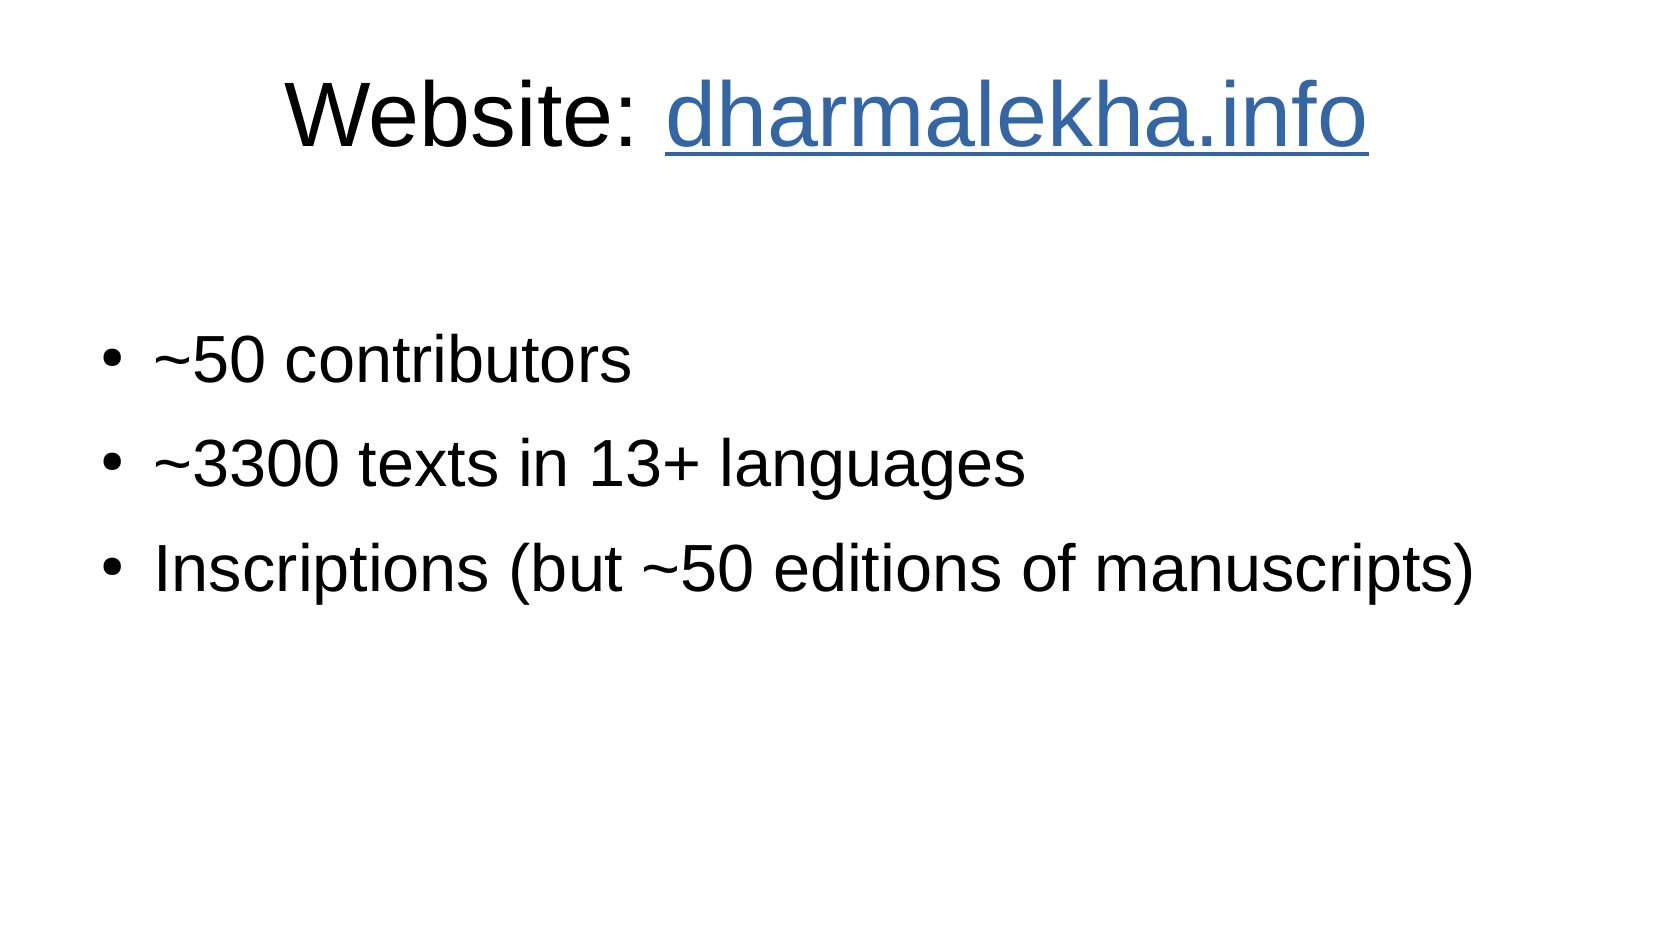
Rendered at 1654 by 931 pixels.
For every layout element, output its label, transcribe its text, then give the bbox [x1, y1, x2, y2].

list ~50 contributors ~3300 texts in 13+ languages Inscriptions (but ~50 editions of manuscripts) [82, 217, 1571, 758]
title Website: dharmalekha.info [82, 37, 1571, 193]
